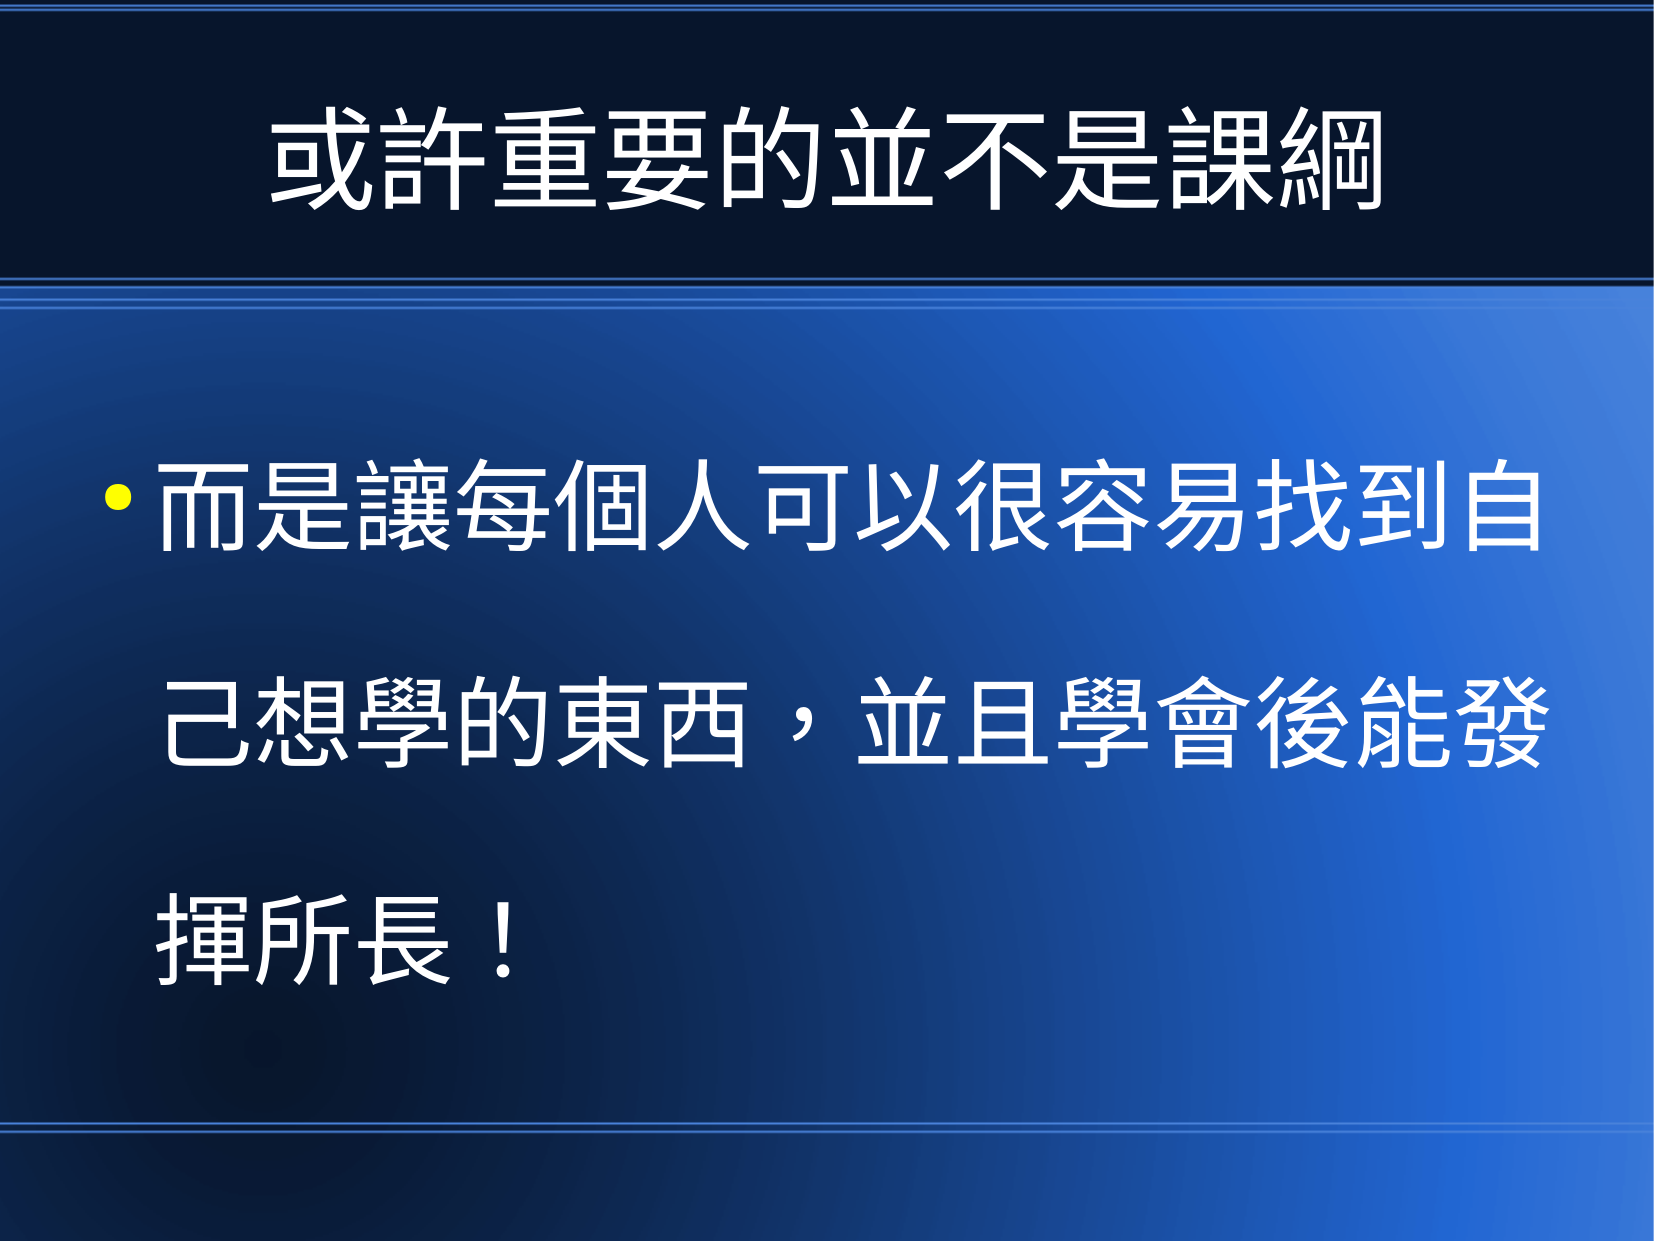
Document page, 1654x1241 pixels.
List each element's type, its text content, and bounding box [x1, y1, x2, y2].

title 或許重要的並不是課綱 [82, 49, 1571, 257]
picture [0, 0, 1654, 1241]
list 而是讓每個人可以很容易找到自己想學的東西，並且學會後能發揮所長！ [82, 355, 1571, 1241]
